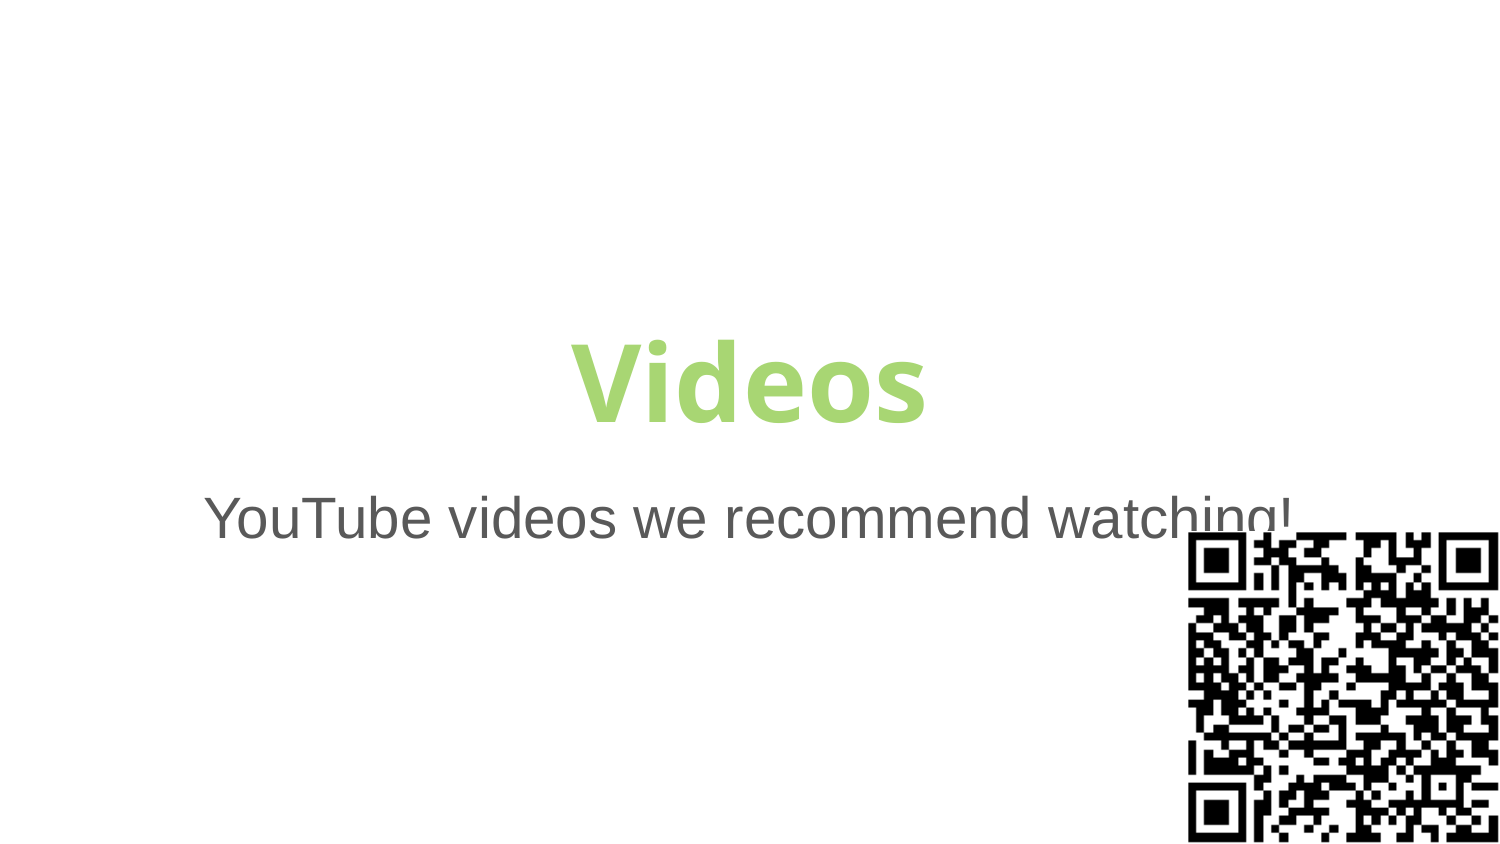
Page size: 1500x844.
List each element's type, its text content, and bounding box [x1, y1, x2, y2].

picture [1187, 531, 1500, 844]
subtitle YouTube videos we recommend watching! [51, 464, 1449, 595]
title Videos [51, 122, 1449, 459]
